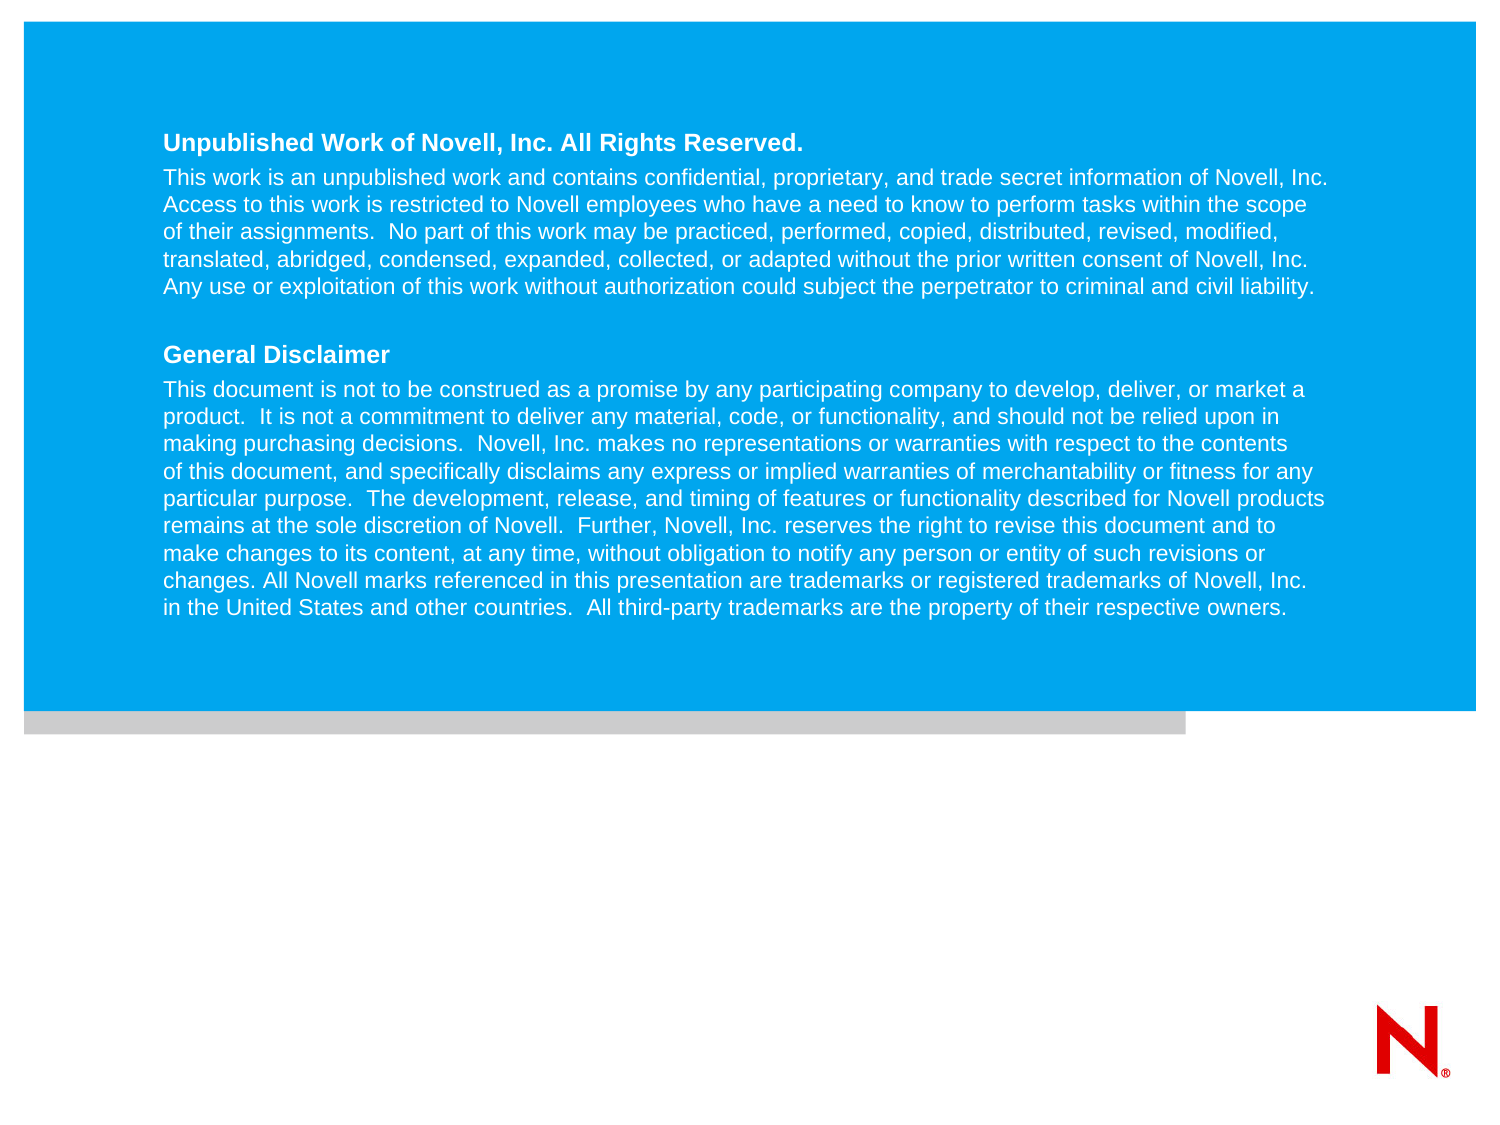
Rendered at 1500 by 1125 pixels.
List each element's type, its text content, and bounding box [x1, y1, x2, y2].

picture [1372, 1001, 1453, 1081]
list Unpublished Work of Novell, Inc. All Rights Reserved. This work is an unpublished work and contains confidential, proprietary, and trade secret information of Novell, Inc. Access to this work is restricted to Novell employees who have a need to know to perform tasks within the scope of their assignments. No part of this work may be practiced, performed, copied, distributed, revised, modified, translated, abridged, condensed, expanded, collected, or adapted without the prior written consent of Novell, Inc. Any use or exploitation of this work without authorization could subject the perpetrator to criminal and civil liability. General Disclaimer This document is not to be construed as a promise by any participating company to develop, deliver, or market a product. It is not a commitment to deliver any material, code, or functionality, and should not be relied upon in making purchasing decisions. Novell, Inc. makes no representations or warranties with respect to the contents of this document, and specifically disclaims any express or implied warranties of merchantability or fitness for any particular purpose. The development, release, and timing of features or functionality described for Novell products remains at the sole discretion of Novell. Further, Novell, Inc. reserves the right to revise this document and to make changes to its content, at any time, without obligation to notify any person or entity of such revisions or changes. All Novell marks referenced in this presentation are trademarks or registered trademarks of Novell, Inc. in the United States and other countries. All third-party trademarks are the property of their respective owners. [163, 126, 1332, 674]
